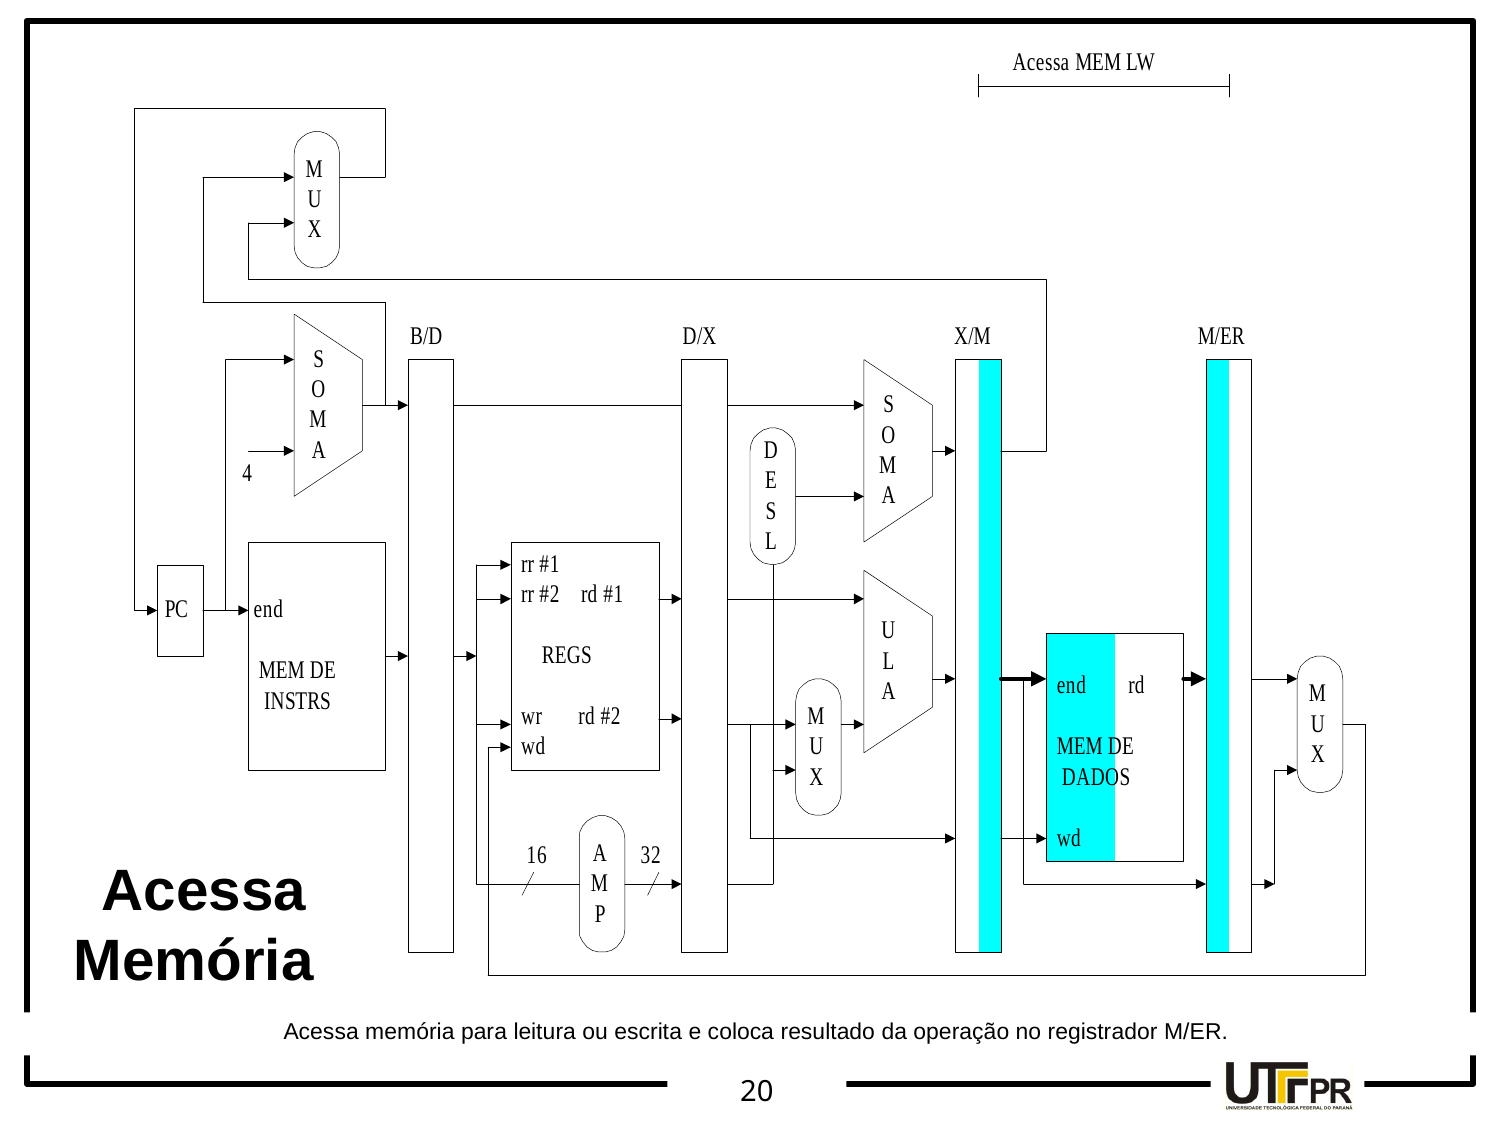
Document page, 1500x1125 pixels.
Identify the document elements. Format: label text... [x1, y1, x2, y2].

title Acessa Memória [37, 844, 351, 1000]
picture [1225, 1062, 1353, 1110]
list Acessa memória para leitura ou escrita e coloca resultado da operação no registrador M/ER. [12, 1012, 1500, 1056]
chart [79, 41, 1421, 1002]
